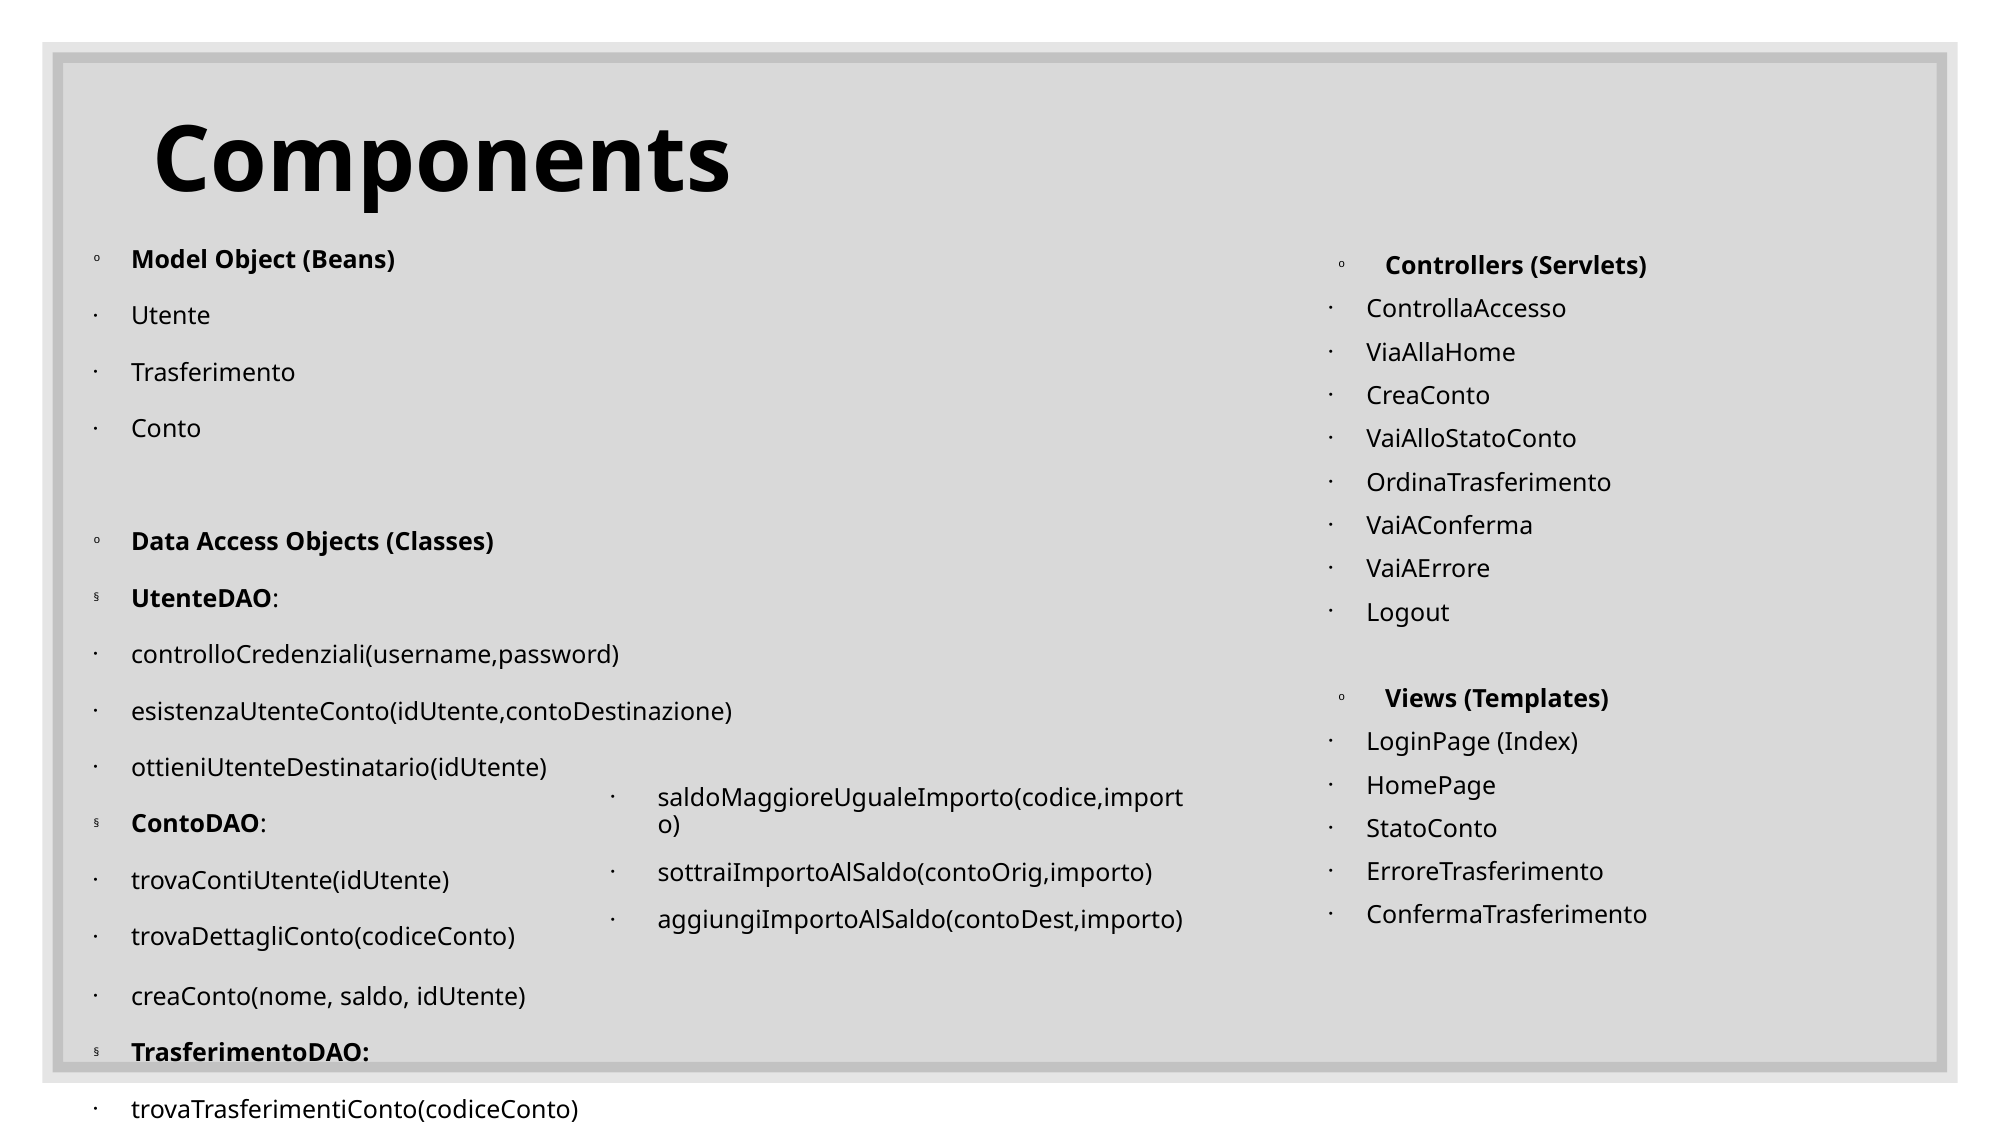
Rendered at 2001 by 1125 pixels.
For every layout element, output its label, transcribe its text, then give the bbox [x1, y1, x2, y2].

text_box saldoMaggioreUgualeImporto(codice,importo) sottraiImportoAlSaldo(contoOrig,importo) aggiungiImportoAlSaldo(contoDest,importo) [595, 777, 1207, 990]
text_box [1386, 912, 1393, 921]
text_box [52, 52, 1948, 1073]
list Model Object (Beans) Utente Trasferimento Conto Data Access Objects (Classes) UtenteDAO: controlloCredenziali(username,password) esistenzaUtenteConto(idUtente,contoDestinazione) ottieniUtenteDestinatario(idUtente) ContoDAO: trovaContiUtente(idUtente) trovaDettagliConto(codiceConto) creaConto(nome, saldo, idUtente) TrasferimentoDAO: trovaTrasferimentiConto(codiceConto) effettuaTrasferimento(contoOrigine, contoDestinazione, causale, importo, idUtenteDest) [78, 239, 1238, 862]
text_box [1636, 912, 1643, 921]
title Components [137, 53, 806, 239]
text_box Controllers (Servlets) ControllaAccesso ViaAllaHome CreaConto VaiAlloStatoConto OrdinaTrasferimento VaiAConferma VaiAErrore Logout Views (Templates) LoginPage (Index) HomePage StatoConto ErroreTrasferimento ConfermaTrasferimento [1304, 239, 2000, 912]
